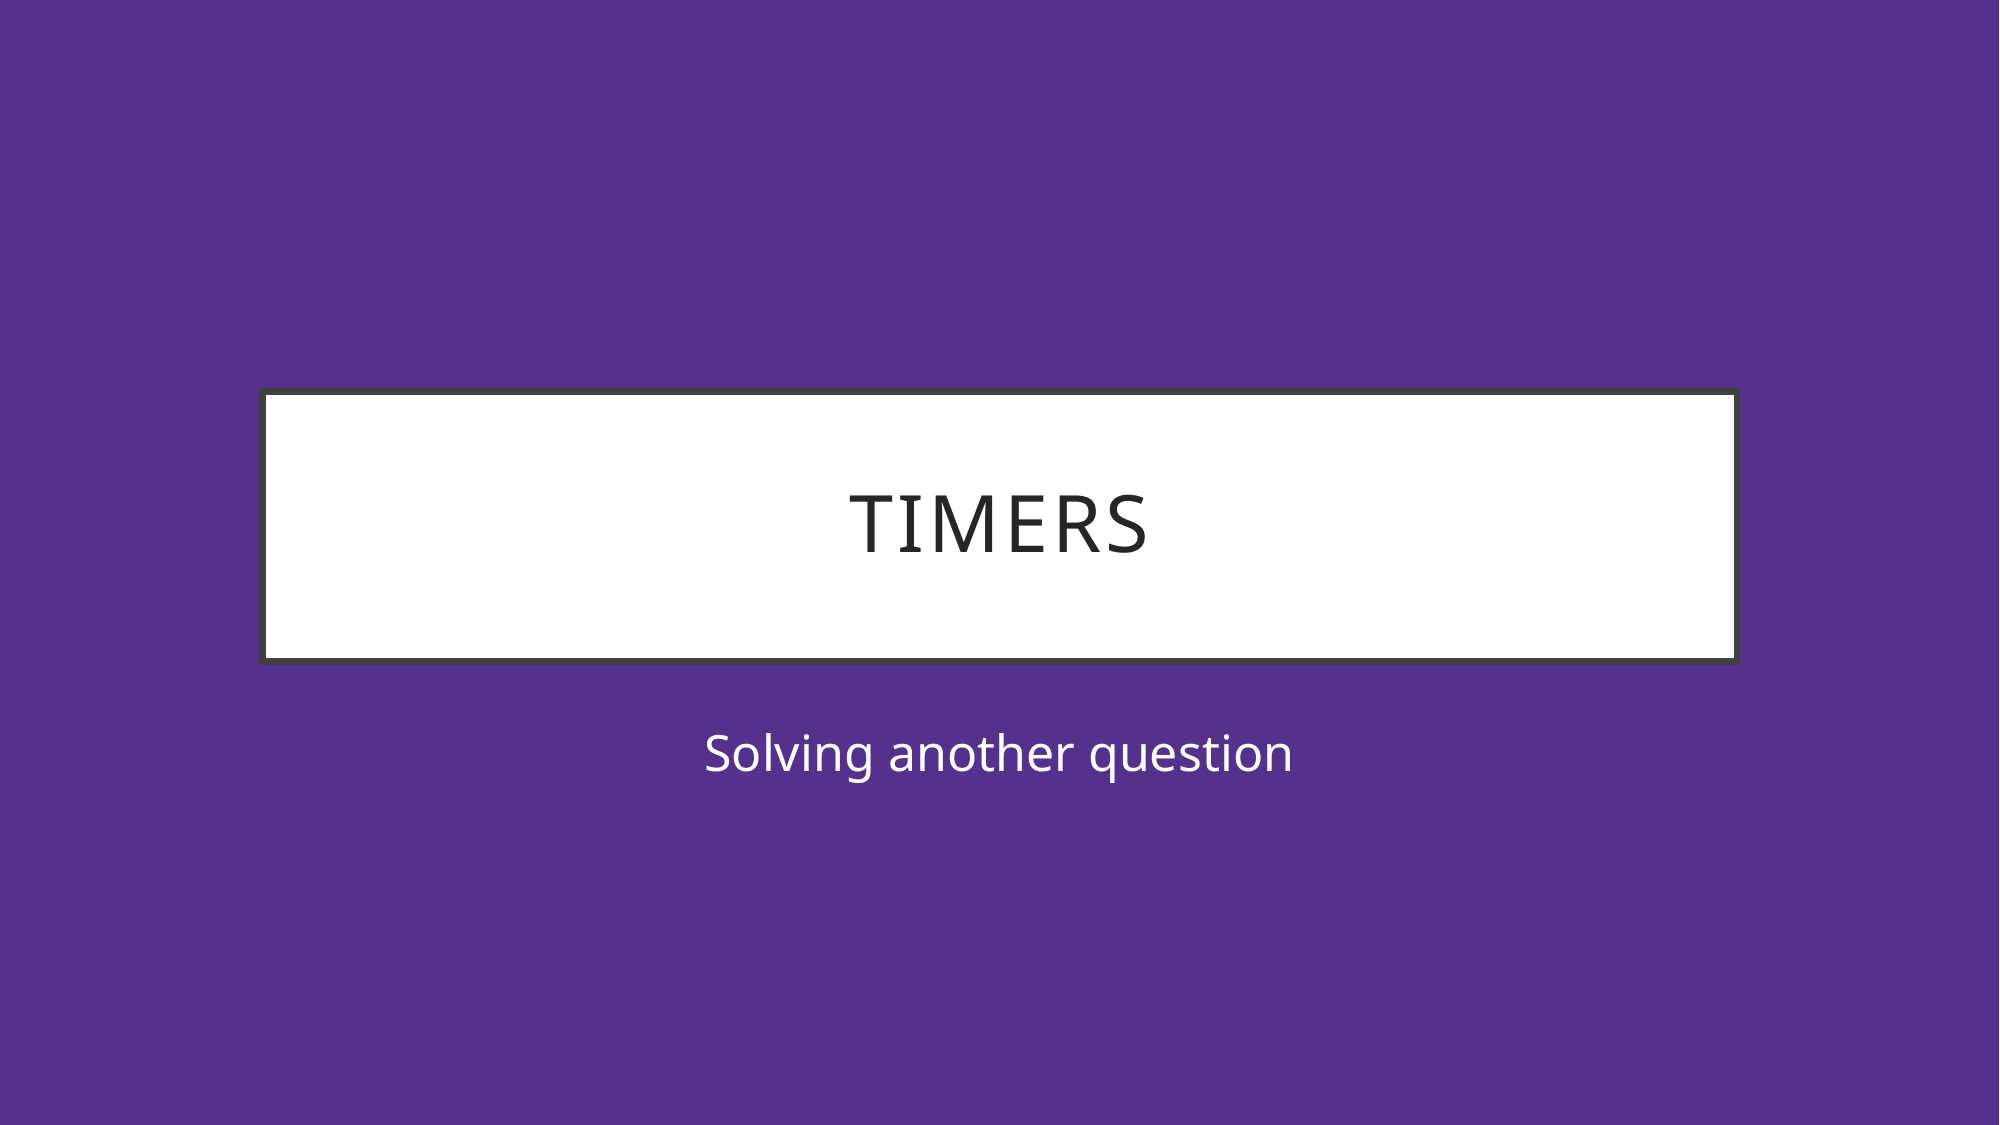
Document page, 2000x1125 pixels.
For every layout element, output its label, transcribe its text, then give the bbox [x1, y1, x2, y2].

title Timers [262, 391, 1737, 662]
list Solving another question [442, 713, 1558, 984]
